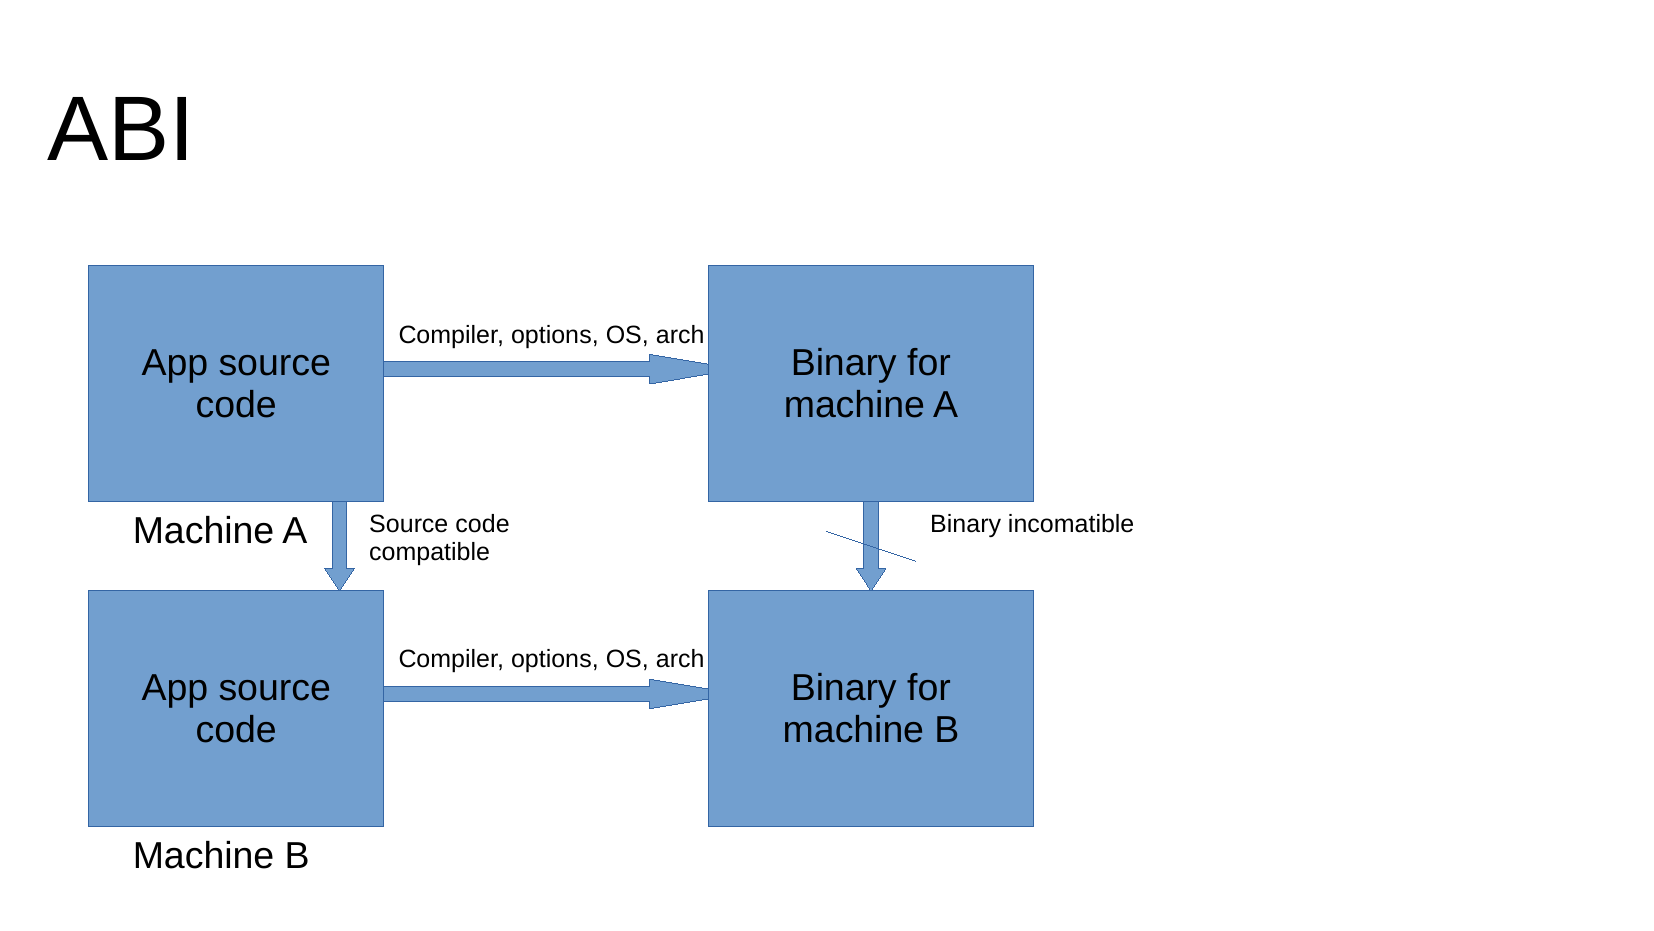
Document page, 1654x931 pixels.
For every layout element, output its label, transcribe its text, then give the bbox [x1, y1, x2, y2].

text_box Binary for machine B [708, 590, 1034, 827]
text_box Source code compatible [354, 501, 591, 573]
text_box App source code [88, 590, 384, 827]
text_box Binary for machine A [708, 265, 1034, 502]
text_box Binary incomatible [915, 501, 1152, 573]
text_box Machine B [118, 826, 325, 886]
text_box Compiler, options, OS, arch [383, 637, 708, 709]
text_box Machine A [118, 501, 325, 562]
title ABI [47, 51, 1536, 207]
text_box Compiler, options, OS, arch [383, 313, 708, 384]
text_box [856, 501, 886, 591]
text_box [324, 501, 354, 591]
text_box App source code [88, 265, 384, 502]
